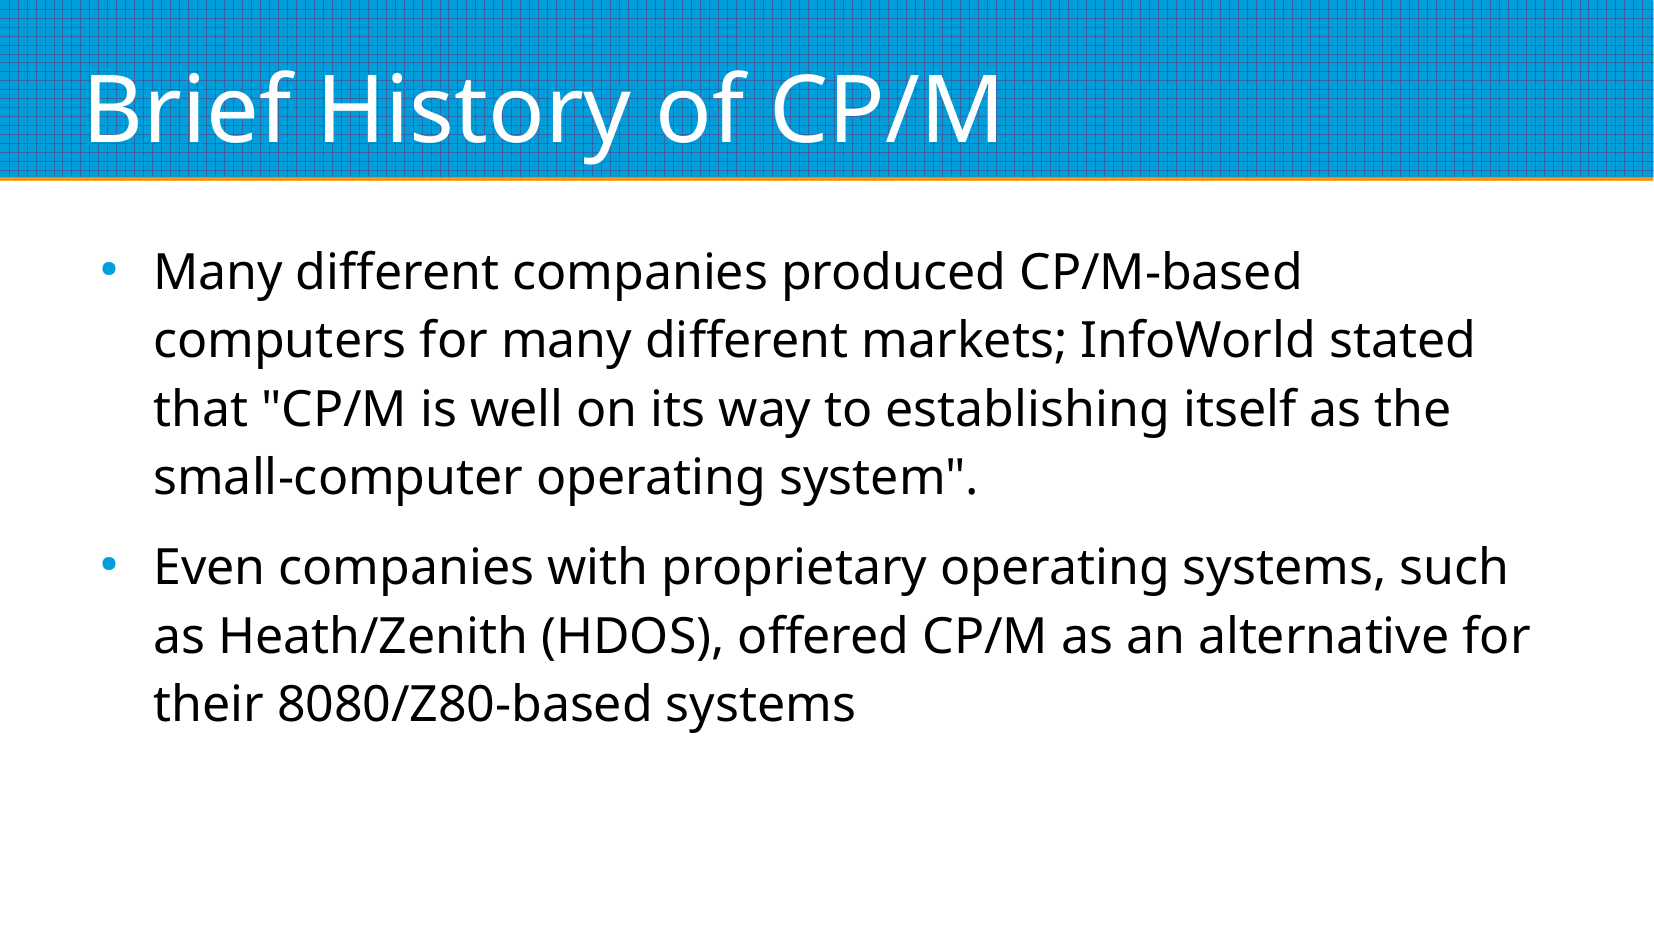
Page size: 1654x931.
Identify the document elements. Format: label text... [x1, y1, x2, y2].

title Brief History of CP/M [82, 14, 1571, 171]
list Many different companies produced CP/M-based computers for many different markets; InfoWorld stated that "CP/M is well on its way to establishing itself as the small-computer operating system". Even companies with proprietary operating systems, such as Heath/Zenith (HDOS), offered CP/M as an alternative for their 8080/Z80-based systems [82, 236, 1563, 811]
